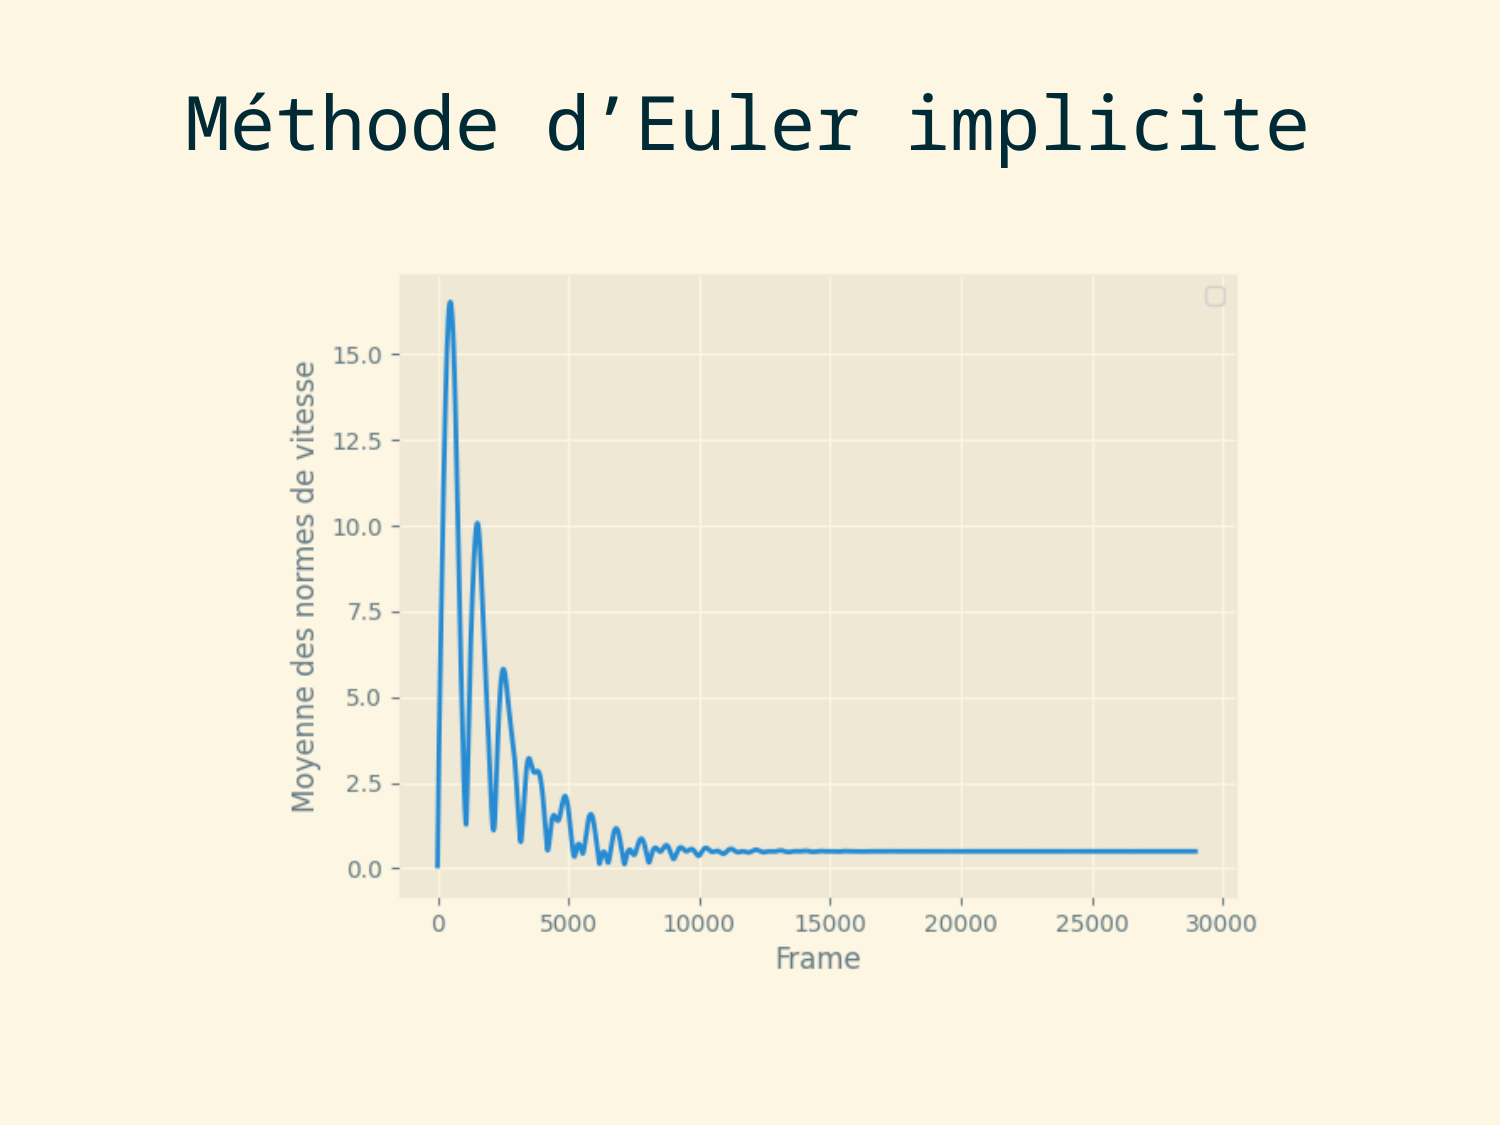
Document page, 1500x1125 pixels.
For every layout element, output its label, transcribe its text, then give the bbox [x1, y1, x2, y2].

title Méthode d’Euler implicite [49, 29, 1447, 214]
picture [265, 214, 1344, 986]
